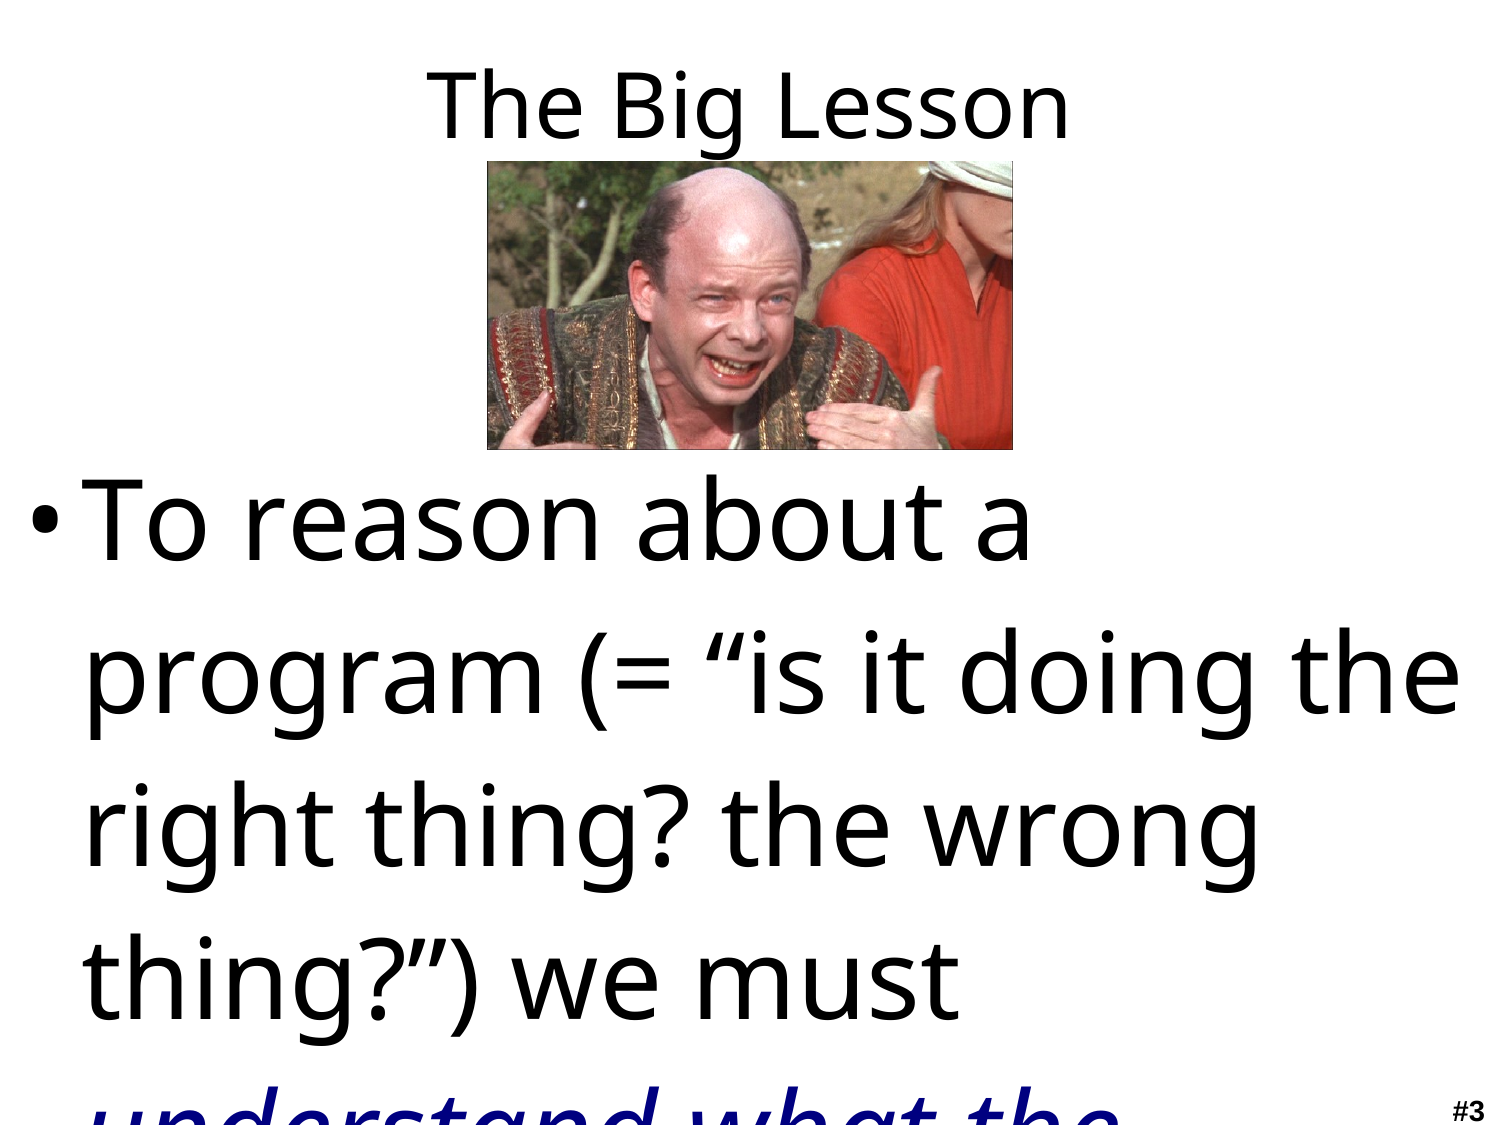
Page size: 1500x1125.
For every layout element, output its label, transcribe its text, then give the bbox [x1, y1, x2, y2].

title The Big Lesson [24, 16, 1476, 190]
list To reason about a program (= “is it doing the right thing? the wrong thing?”) we must understand what the program means! [24, 439, 1476, 1125]
picture [487, 190, 1013, 439]
